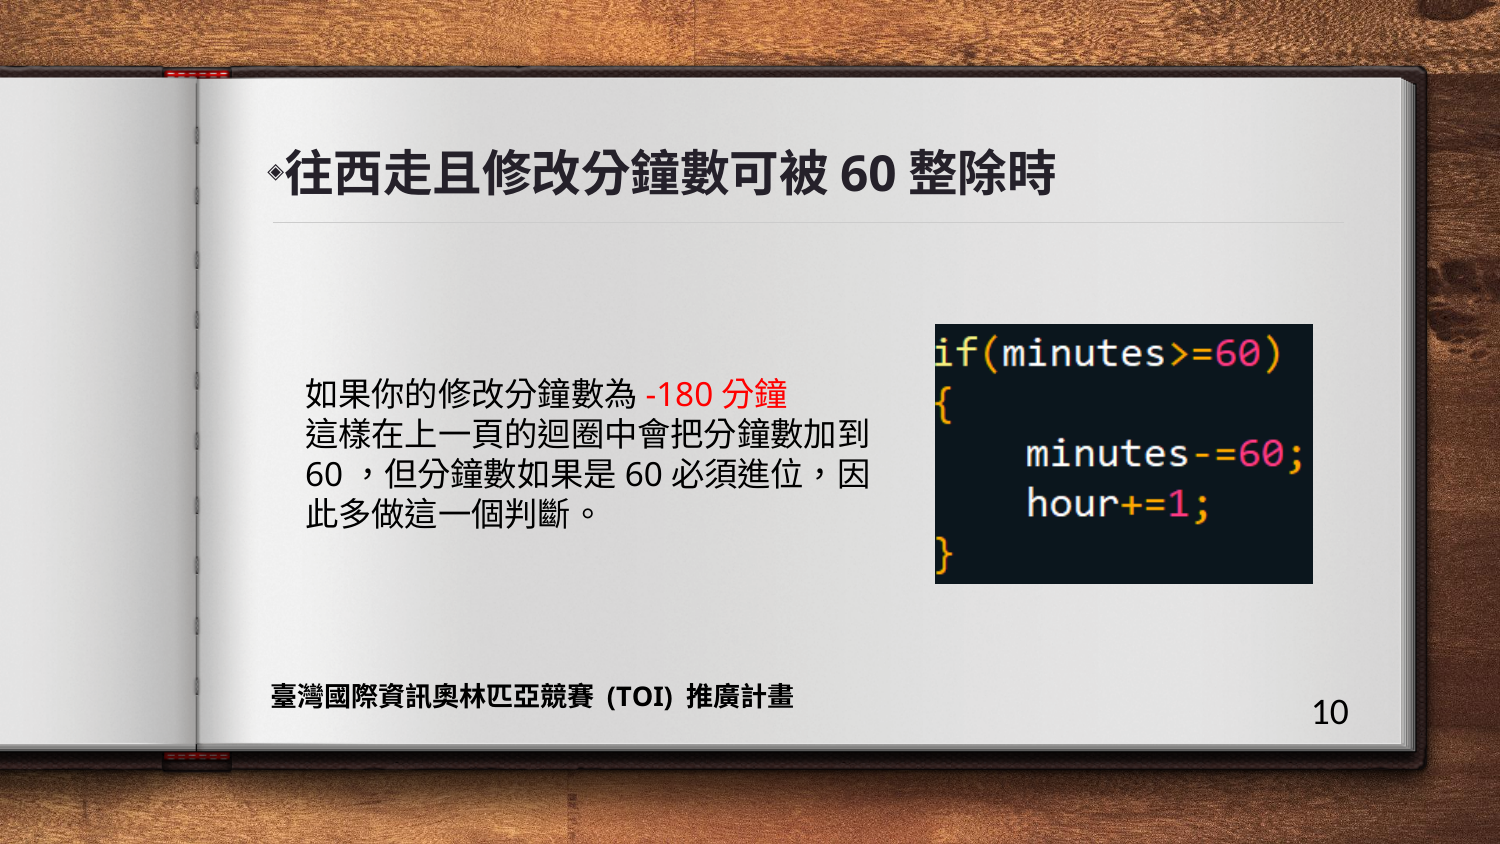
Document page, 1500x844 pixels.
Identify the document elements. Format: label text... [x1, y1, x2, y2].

text_box 如果你的修改分鐘數為-180分鐘 這樣在上一頁的迴圈中會把分鐘數加到60，但分鐘數如果是60必須進位，因此多做這一個判斷。 [290, 365, 910, 543]
list 往西走且修改分鐘數可被60整除時 [252, 126, 1183, 216]
picture [935, 324, 1313, 584]
text_box [1295, 672, 1386, 737]
